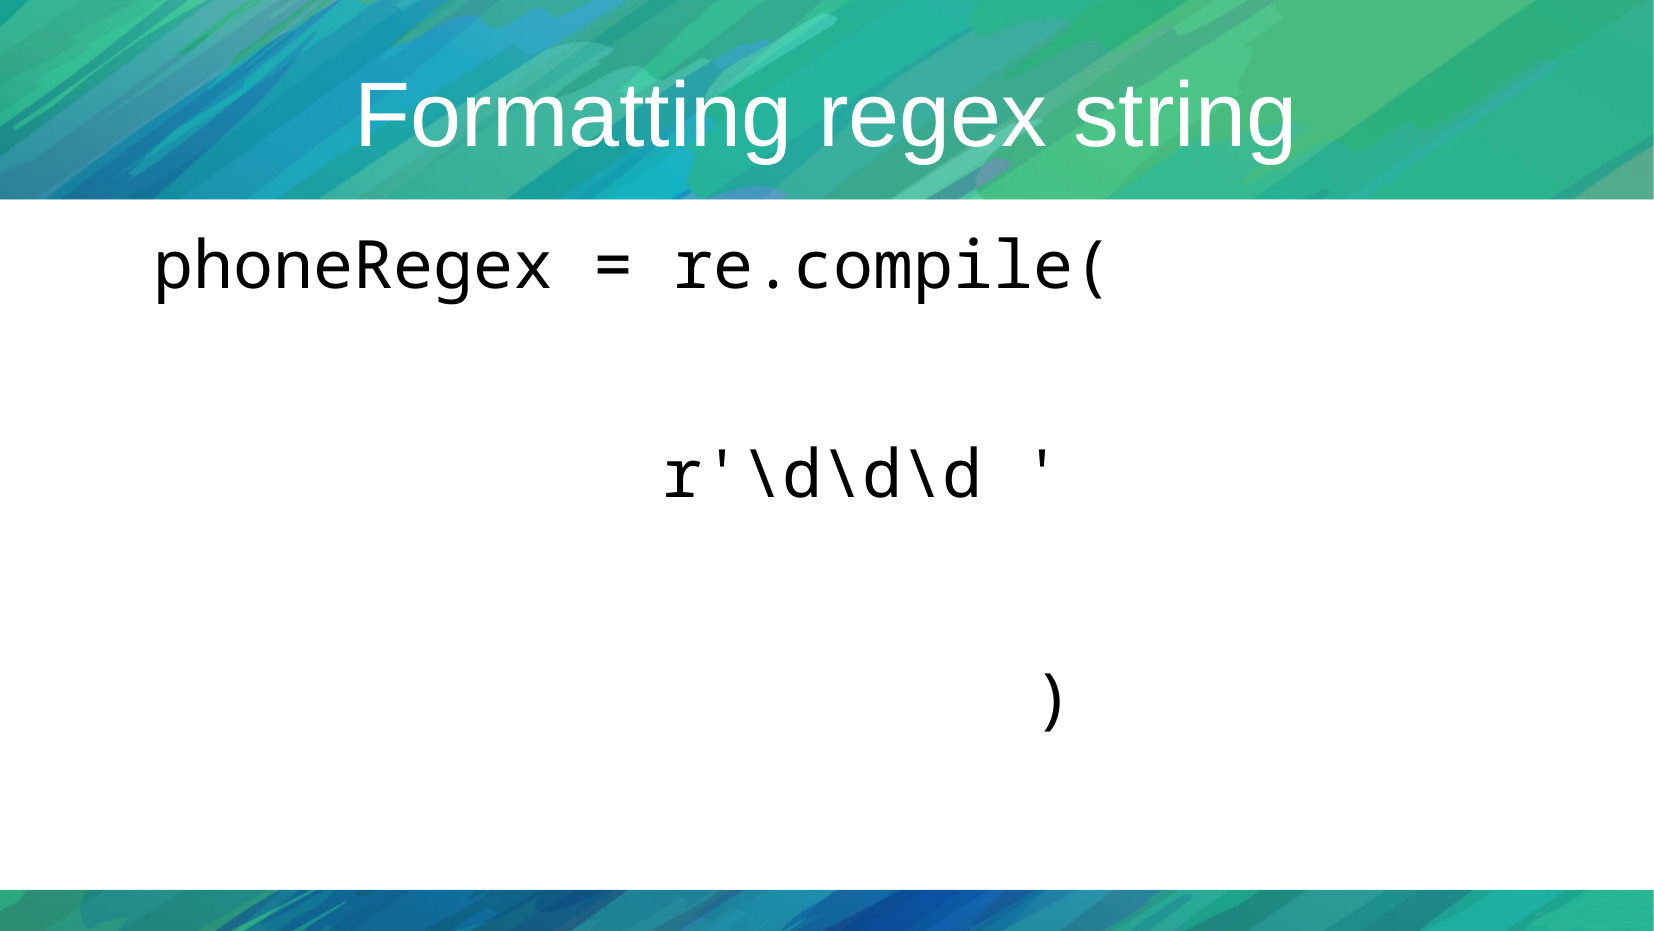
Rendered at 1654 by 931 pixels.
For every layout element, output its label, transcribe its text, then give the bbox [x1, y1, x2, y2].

list phoneRegex = re.compile( r'\d\d\d ' ) [82, 217, 1571, 757]
title Formatting regex string [82, 37, 1571, 193]
picture [0, 0, 1654, 931]
